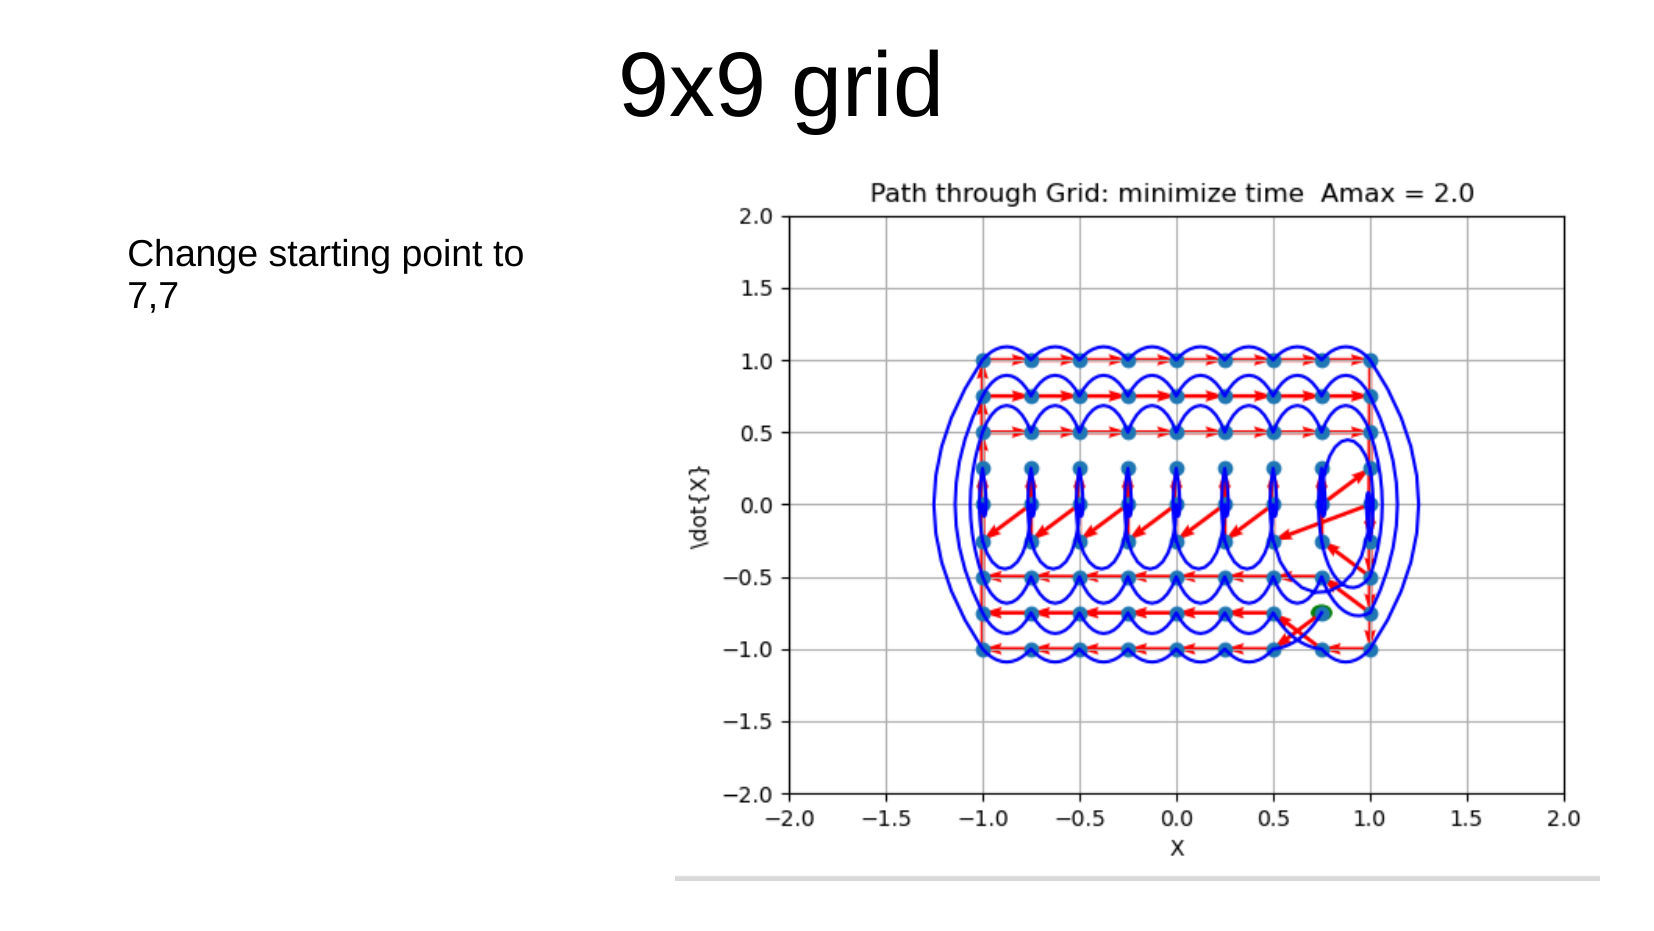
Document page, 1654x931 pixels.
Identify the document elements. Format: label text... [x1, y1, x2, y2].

title 9x9 grid [37, 7, 1526, 163]
picture [675, 149, 1600, 882]
text_box Change starting point to 7,7 [112, 225, 601, 324]
